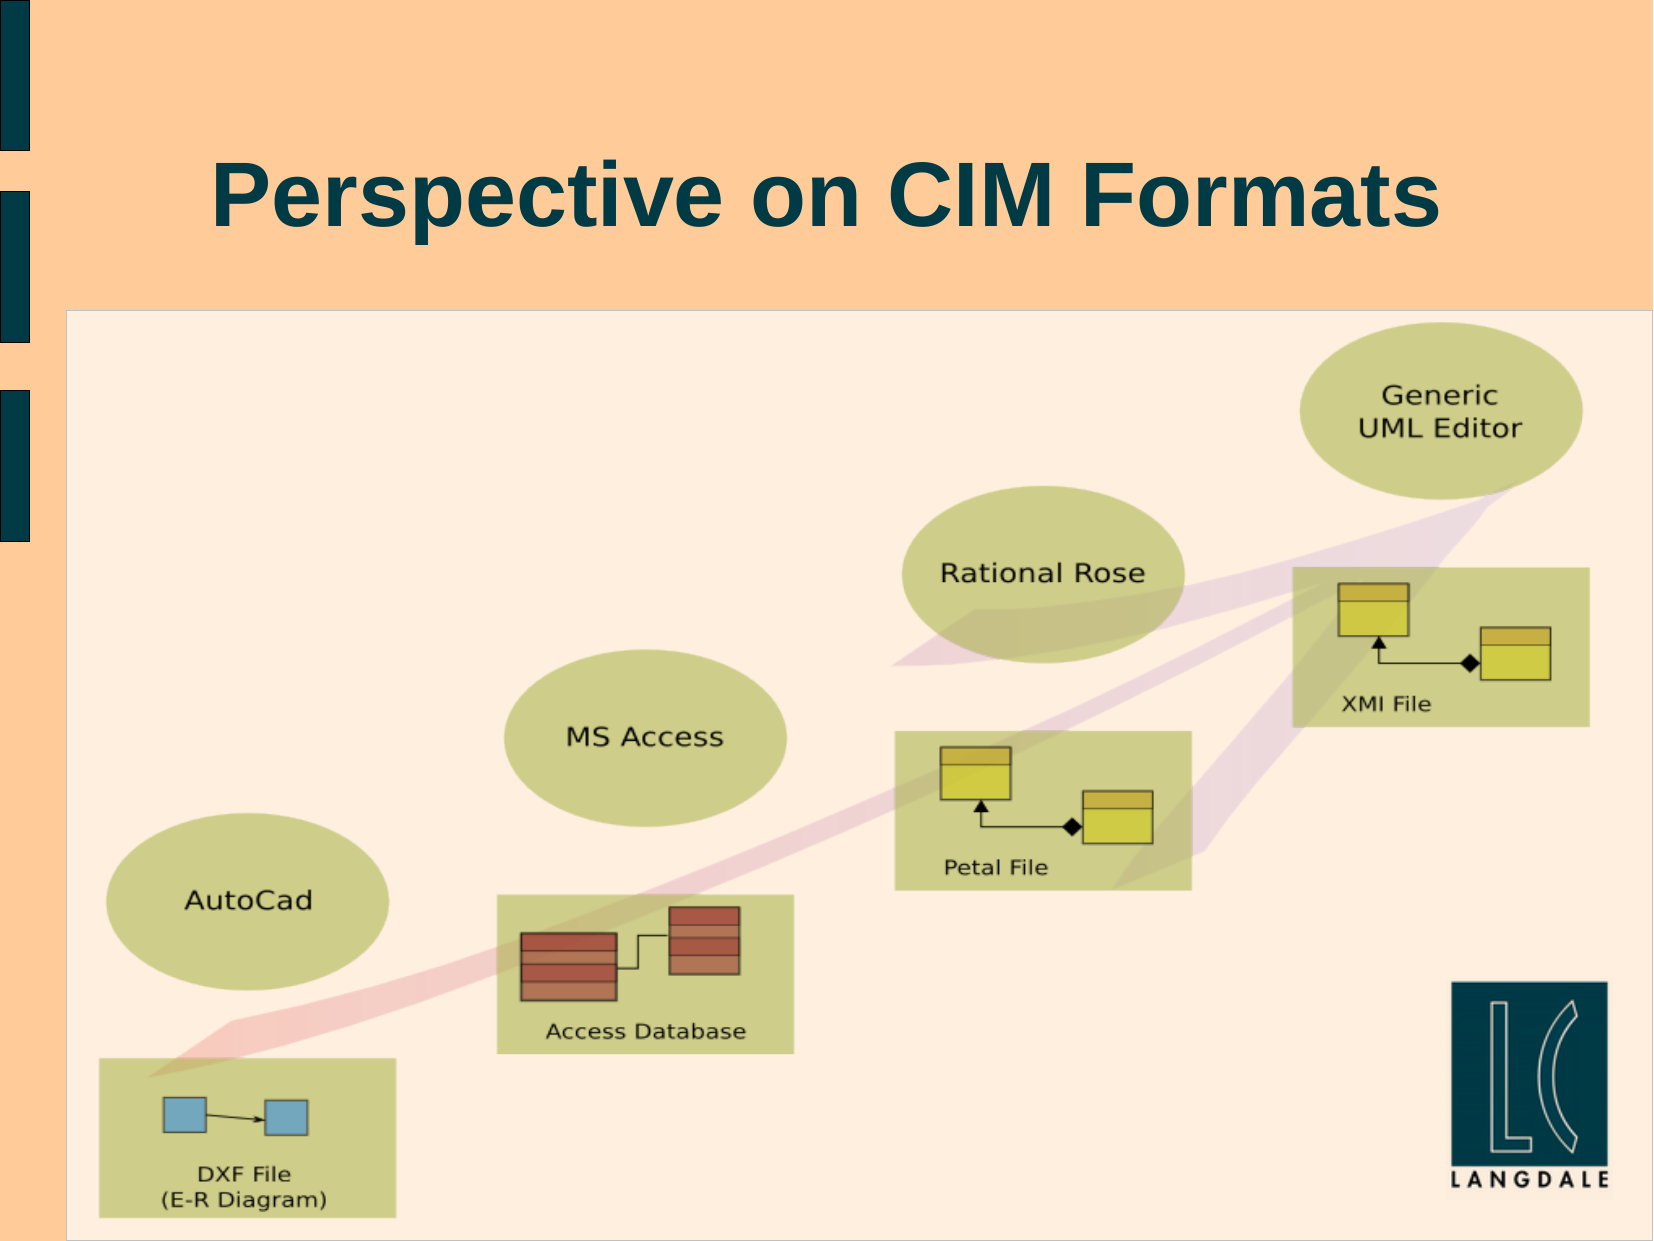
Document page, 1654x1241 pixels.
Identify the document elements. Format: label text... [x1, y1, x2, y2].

picture [37, 242, 1653, 1241]
title Perspective on CIM Formats [121, 91, 1534, 242]
